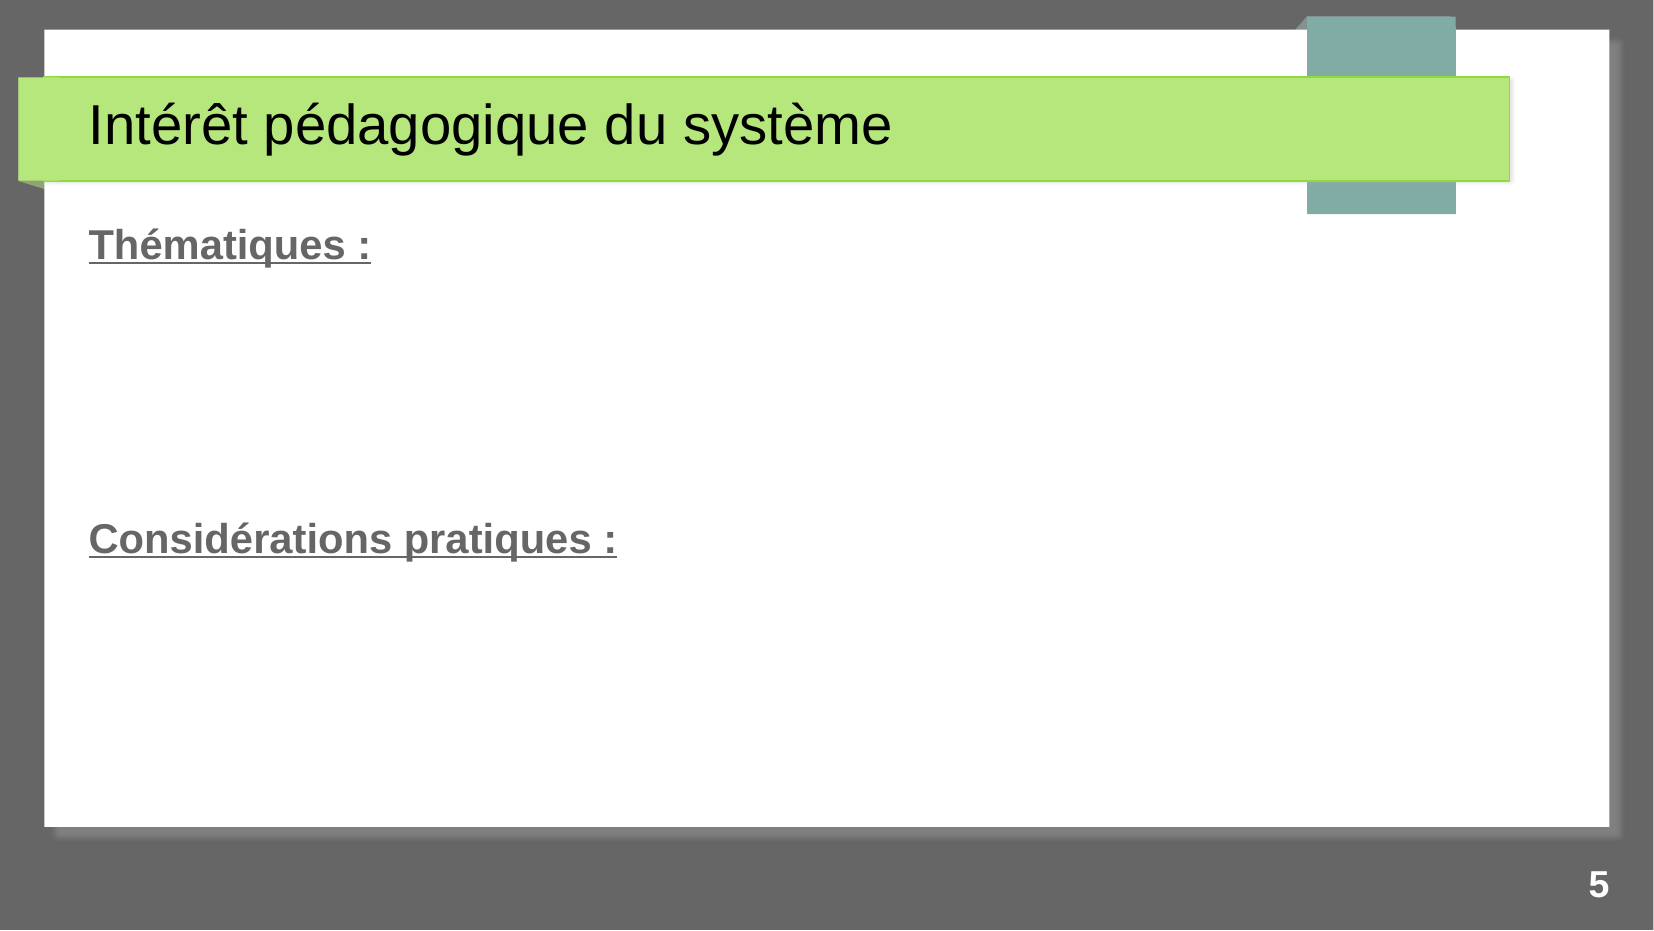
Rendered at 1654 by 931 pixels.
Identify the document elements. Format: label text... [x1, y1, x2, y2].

list Considérations pratiques : [88, 515, 810, 798]
title Intérêt pédagogique du système [88, 73, 1506, 178]
list Thématiques : [88, 221, 809, 504]
text_box 20 [974, 856, 1625, 916]
